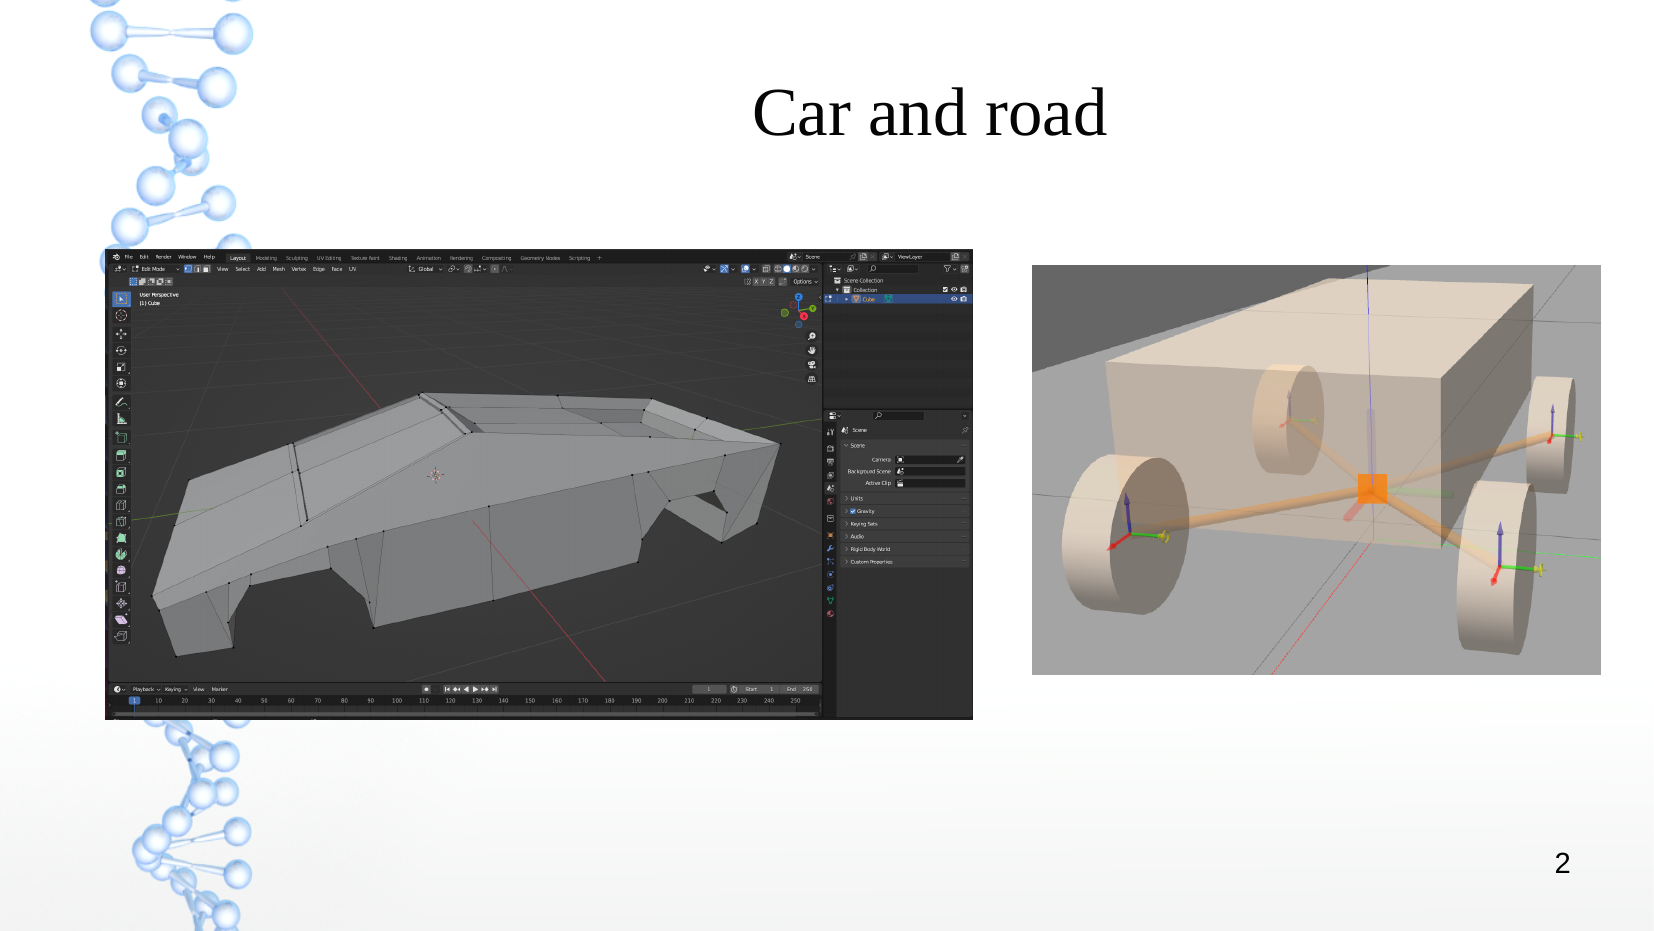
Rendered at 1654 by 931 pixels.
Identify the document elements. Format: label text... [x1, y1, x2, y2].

title Car and road [265, 35, 1595, 189]
picture [0, 0, 1654, 931]
